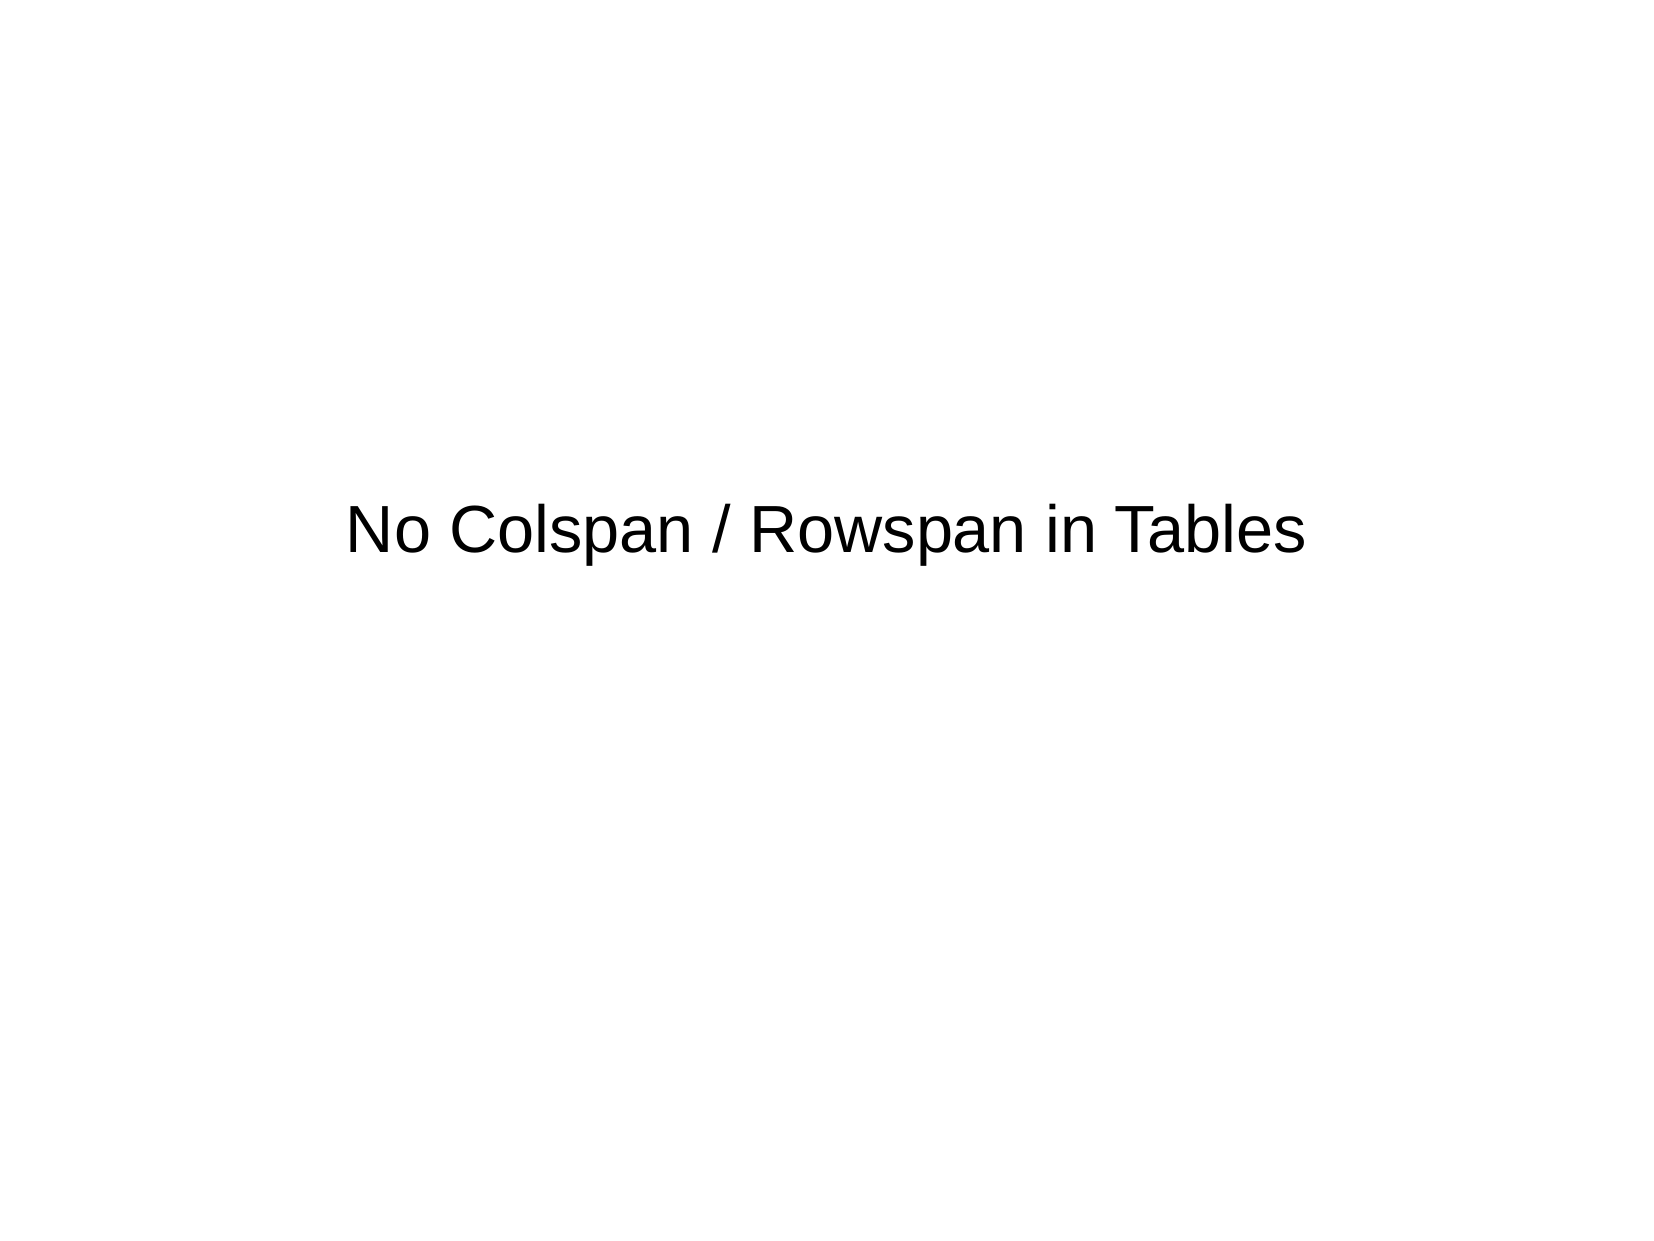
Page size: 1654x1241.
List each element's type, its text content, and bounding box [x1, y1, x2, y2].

subtitle No Colspan / Rowspan in Tables [82, 49, 1571, 1010]
